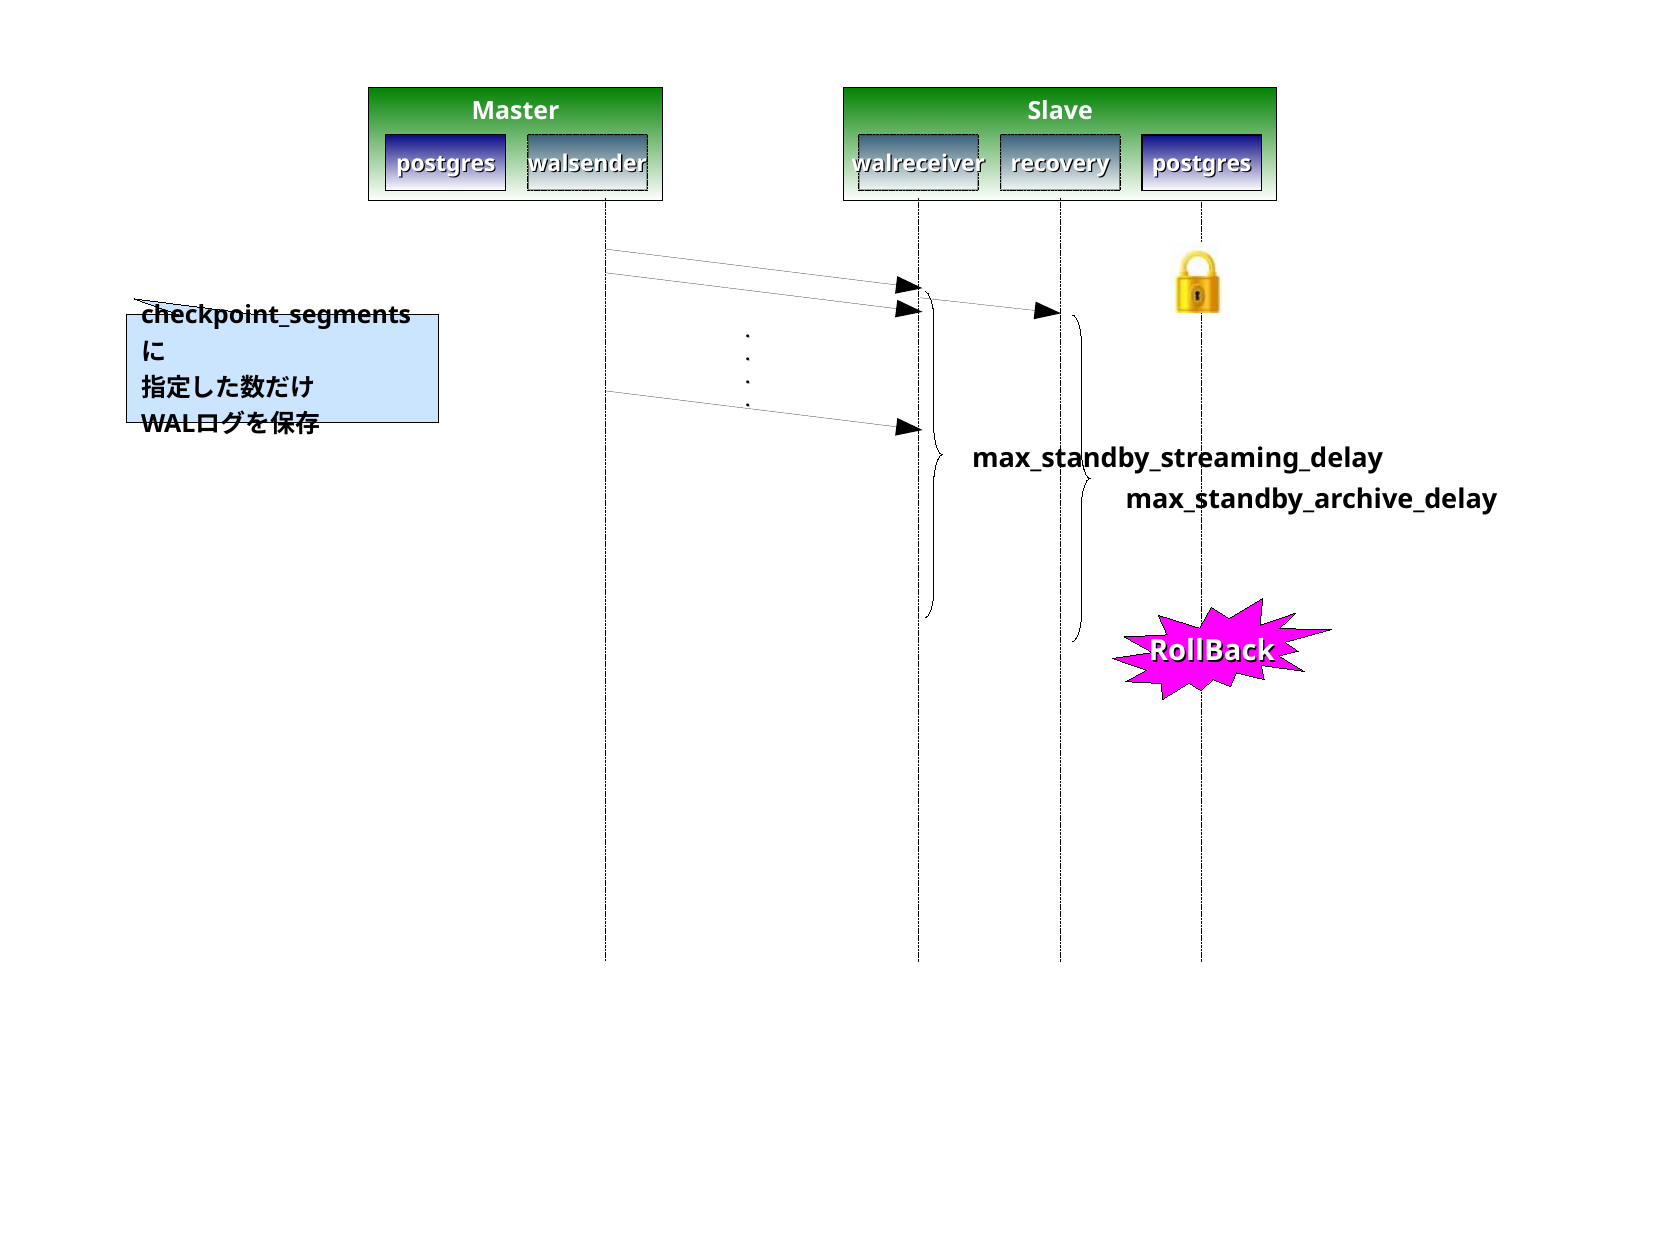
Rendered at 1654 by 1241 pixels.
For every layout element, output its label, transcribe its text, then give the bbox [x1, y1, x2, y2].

text_box walsender [527, 134, 648, 191]
text_box RollBack [1112, 598, 1332, 700]
text_box . . . . [744, 311, 761, 447]
text_box checkpoint_segmentsに 指定した数だけ WALログを保存 [126, 298, 439, 423]
text_box recovery [1000, 134, 1121, 191]
text_box Master [368, 87, 663, 201]
text_box max_standby_streaming_delay [957, 431, 1383, 462]
picture [1170, 243, 1223, 313]
text_box max_standby_archive_delay [1110, 472, 1505, 504]
text_box postgres [1141, 134, 1262, 191]
text_box postgres [385, 134, 506, 191]
text_box Slave [843, 87, 1277, 201]
text_box walreceiver [858, 134, 979, 191]
